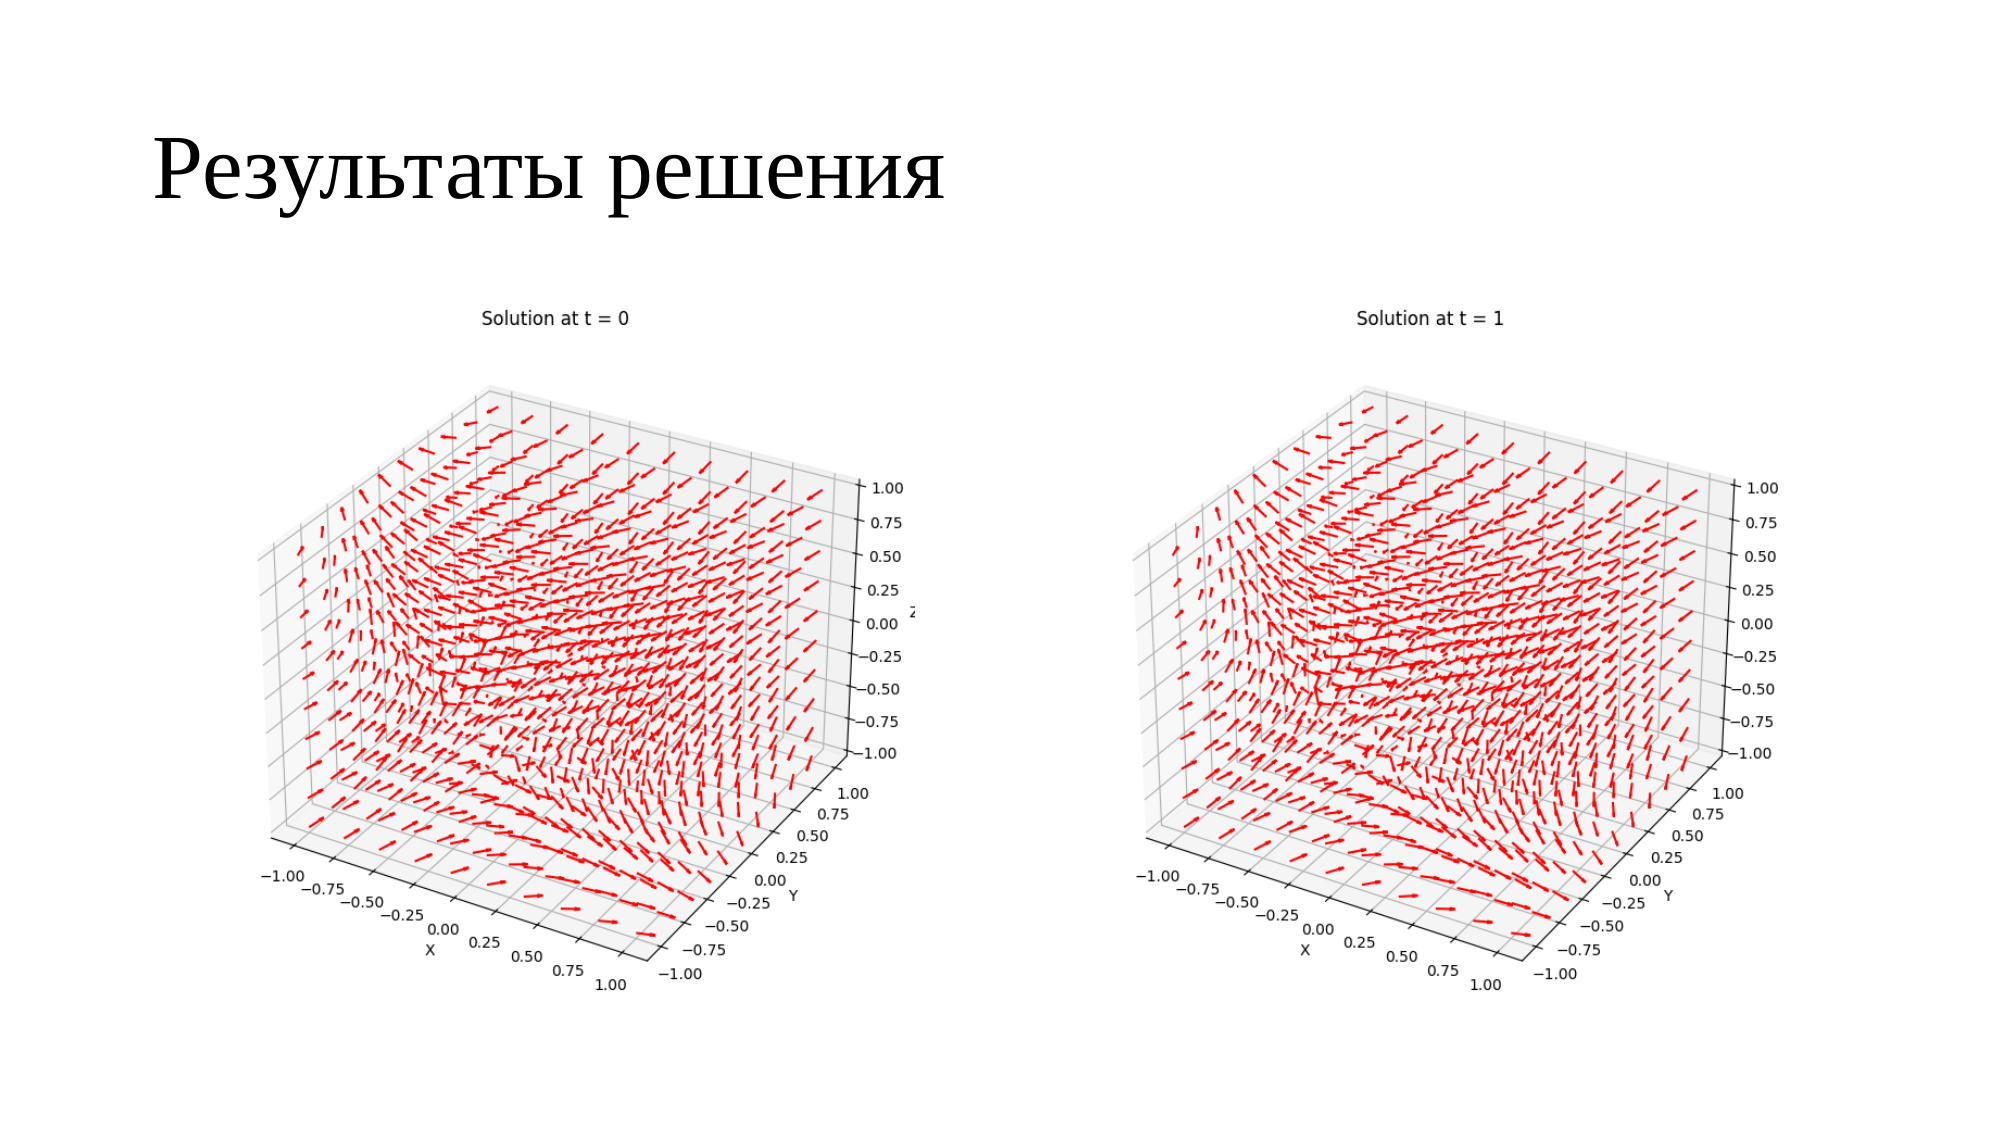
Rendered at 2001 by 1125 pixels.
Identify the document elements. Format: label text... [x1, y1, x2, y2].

picture [210, 299, 915, 1014]
picture [1085, 299, 1790, 1014]
title Результаты решения [137, 59, 1863, 278]
